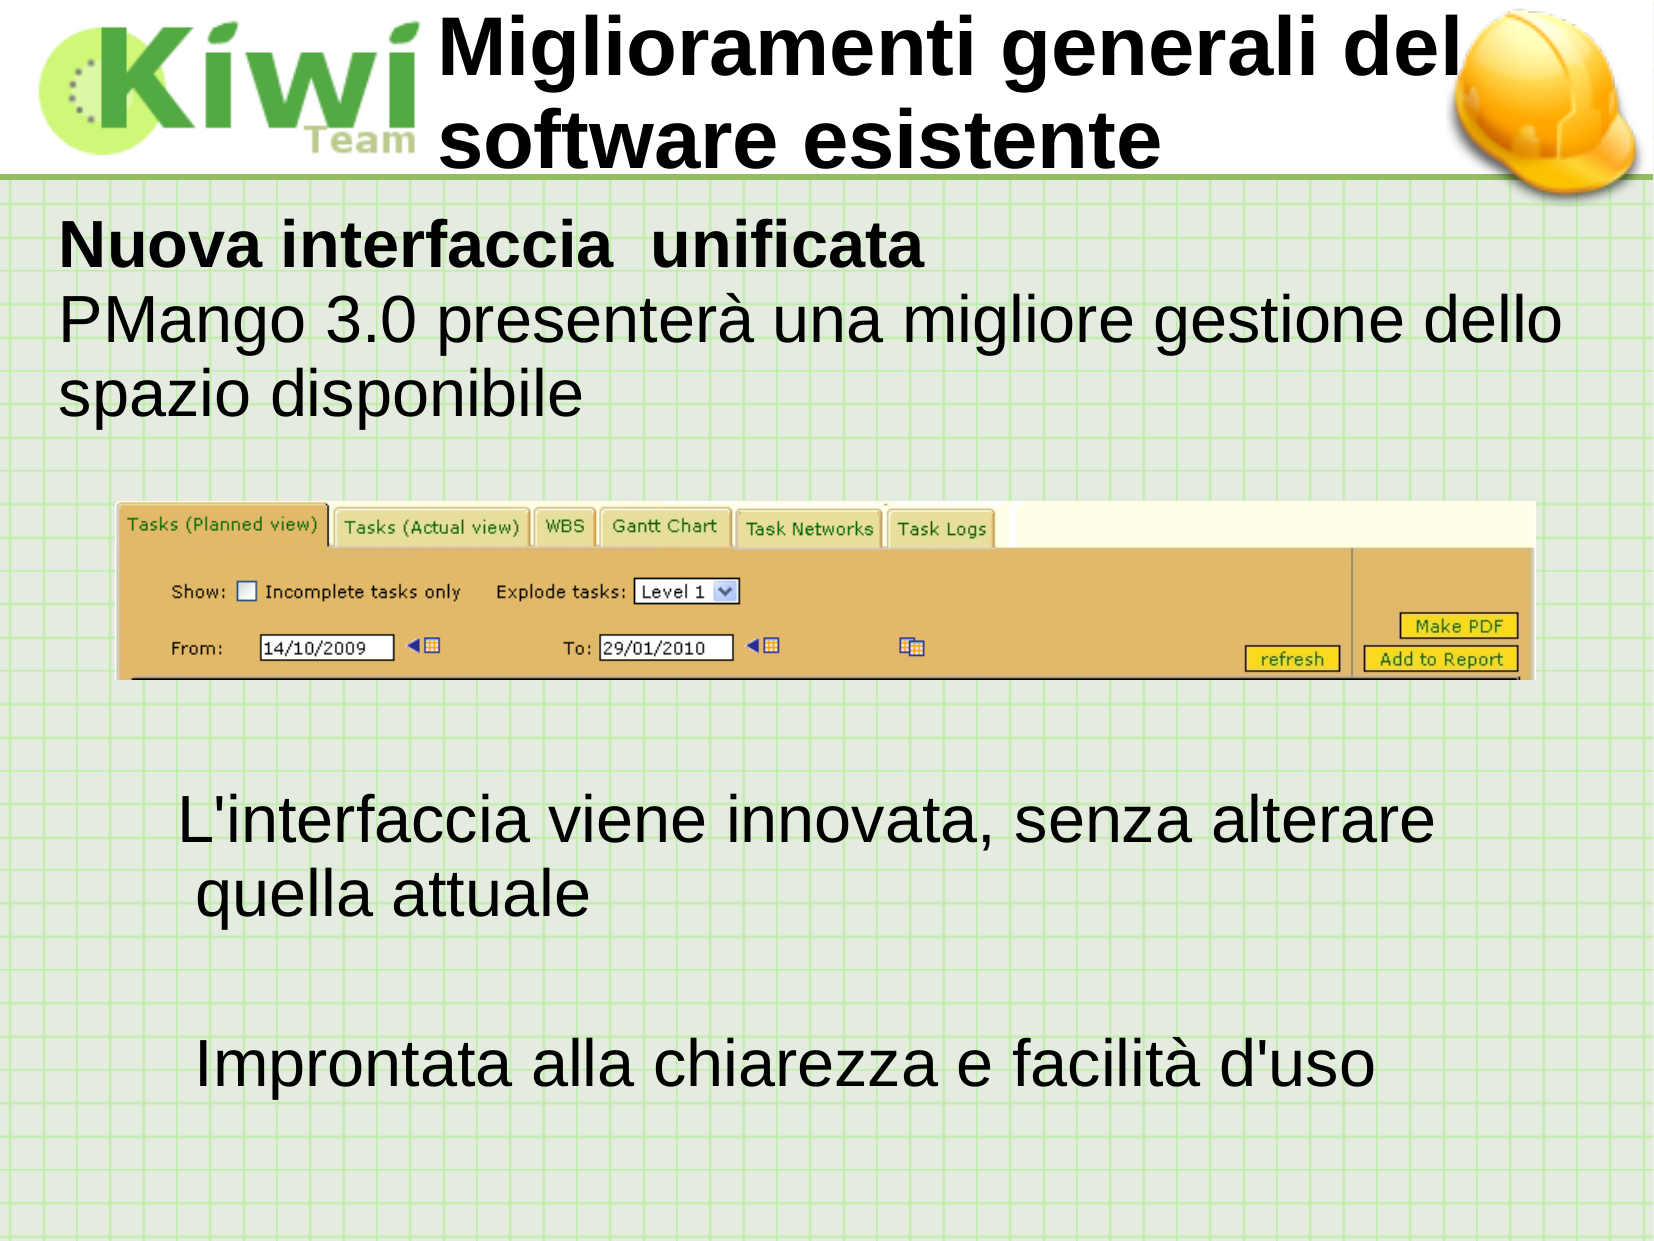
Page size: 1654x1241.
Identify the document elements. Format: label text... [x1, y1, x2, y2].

title Miglioramenti generali del software esistente [437, 0, 1446, 174]
title Miglioramenti generali del software esistente [437, 180, 1446, 186]
picture [0, 0, 1654, 1241]
subtitle Nuova interfaccia unificata PMango 3.0 presenterà una migliore gestione dello spazio disponibile [59, 206, 1595, 432]
text_box Improntata alla chiarezza e facilità d'uso [194, 1003, 1406, 1123]
picture [29, 7, 437, 166]
text_box [0, 0, 437, 174]
text_box L'interfaccia viene innovata, senza alterare quella attuale [177, 781, 1447, 932]
